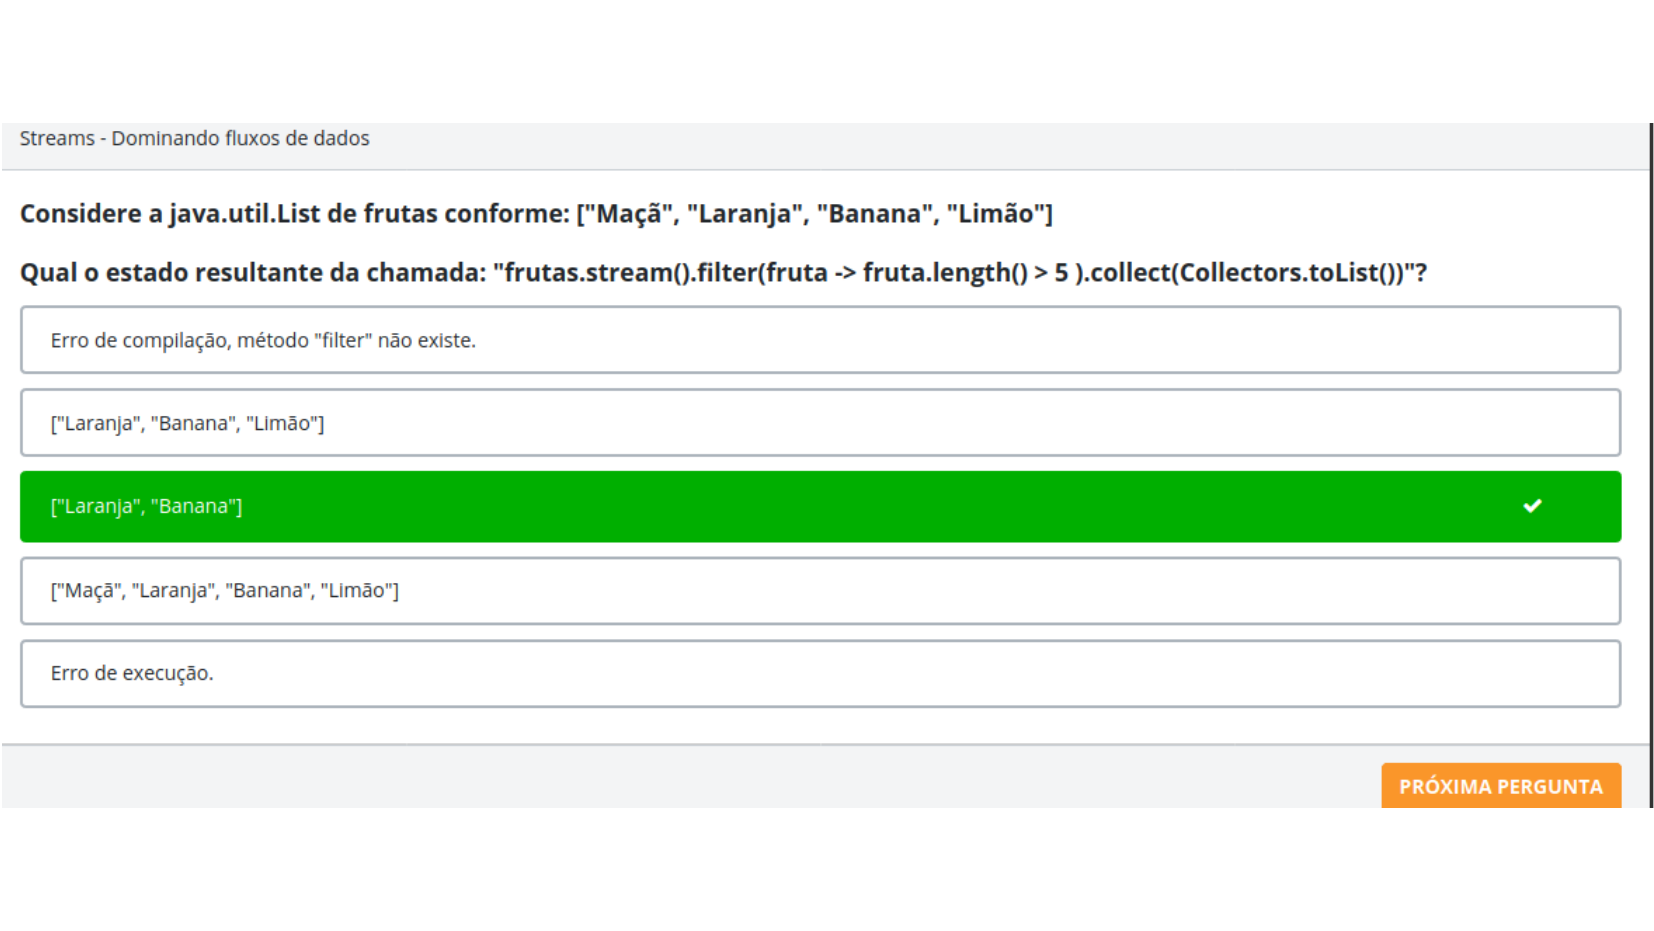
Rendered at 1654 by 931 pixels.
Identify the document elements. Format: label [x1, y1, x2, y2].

picture [2, 123, 1654, 808]
